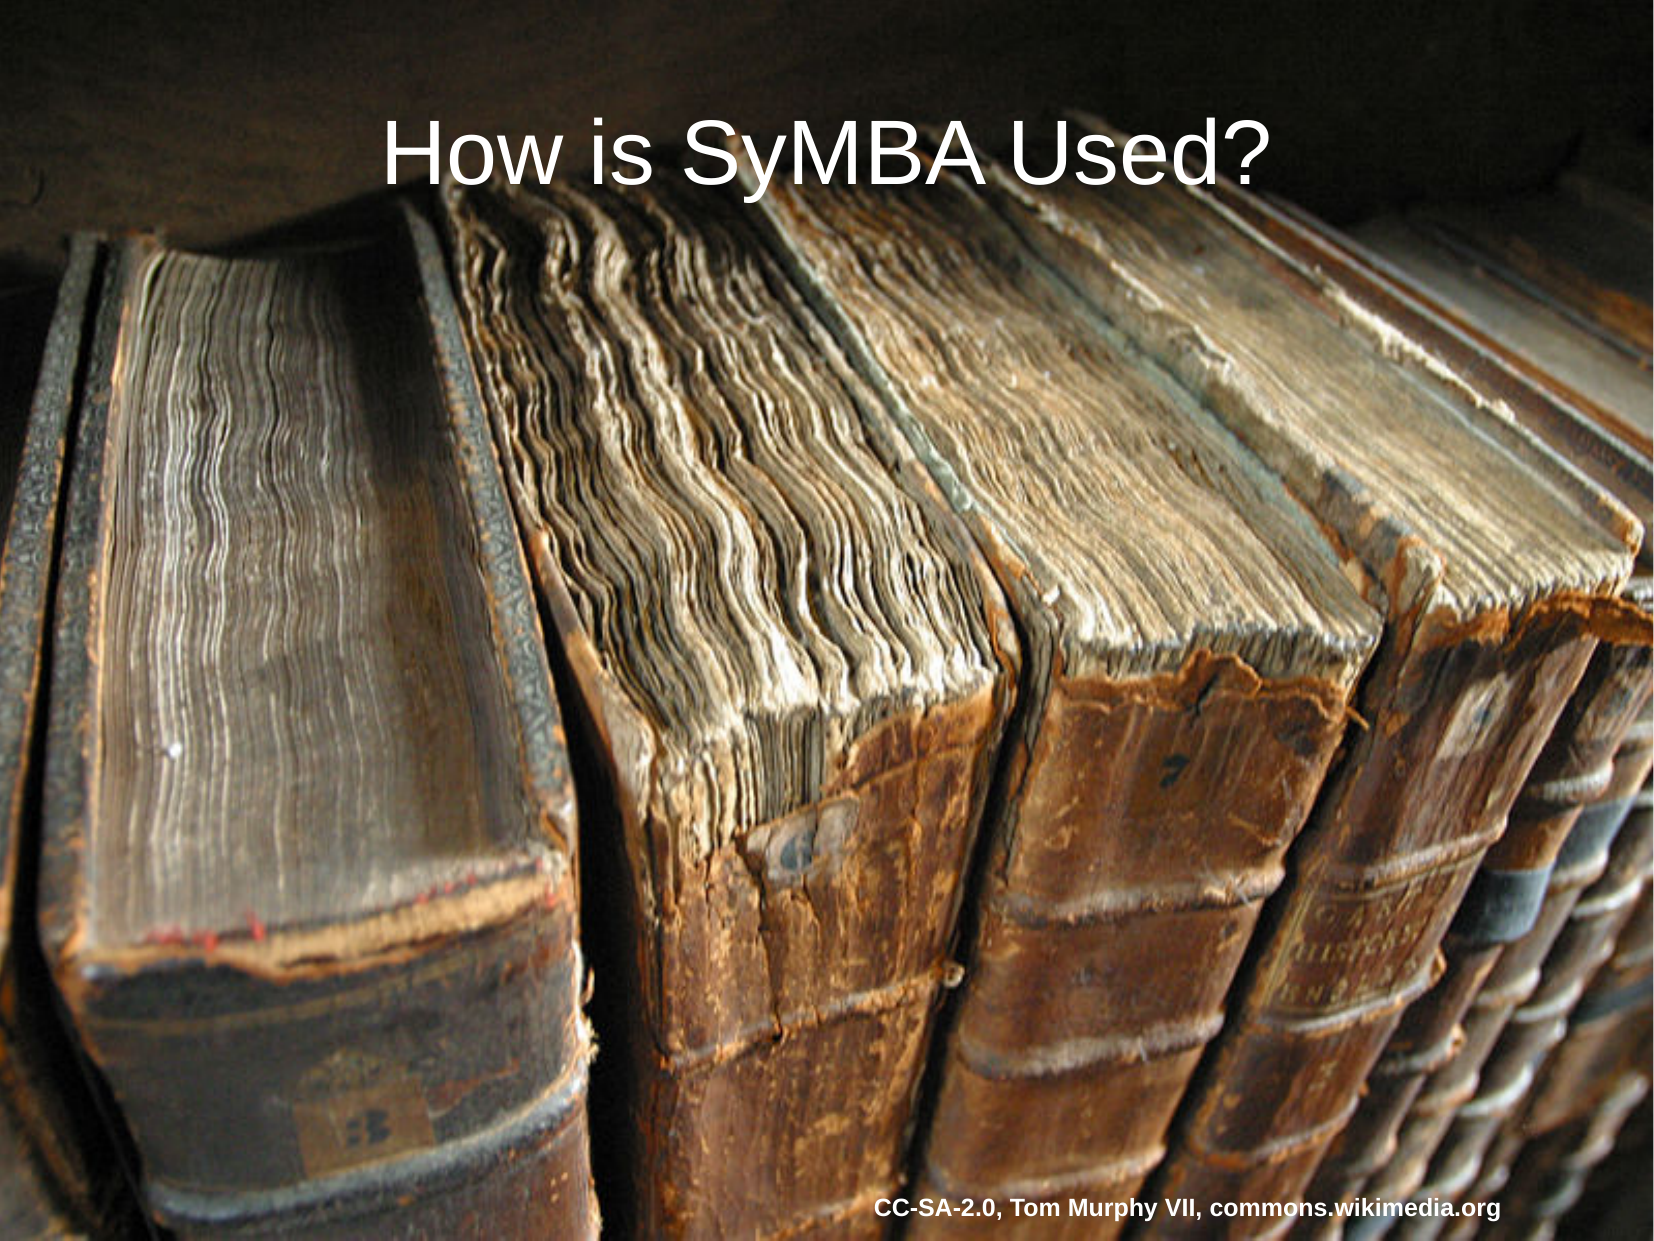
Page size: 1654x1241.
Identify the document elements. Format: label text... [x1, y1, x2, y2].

list [82, 290, 1571, 1109]
title How is SyMBA Used? [82, 49, 1571, 257]
picture [0, 0, 1654, 1241]
text_box CC-SA-2.0, Tom Murphy VII, commons.wikimedia.org [856, 1194, 1653, 1241]
